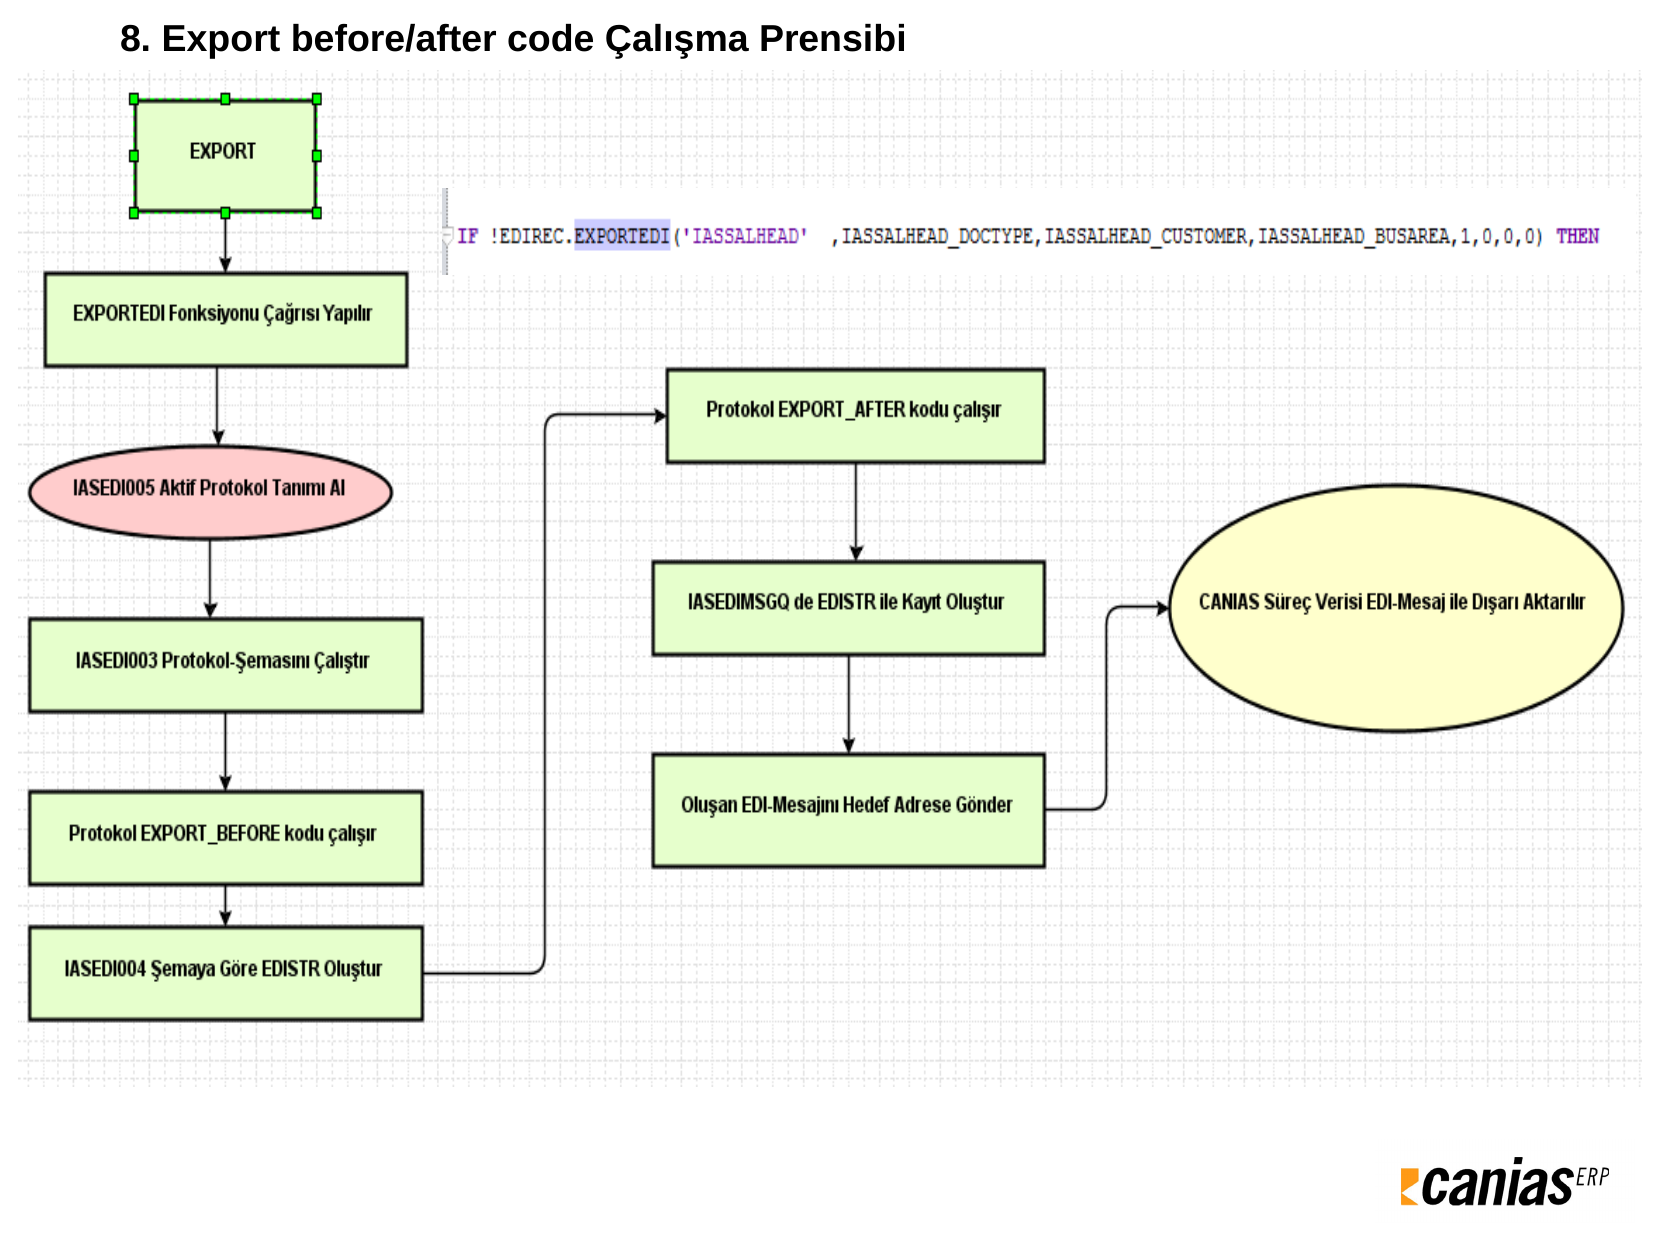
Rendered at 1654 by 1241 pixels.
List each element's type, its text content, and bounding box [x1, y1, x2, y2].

picture [1375, 1139, 1635, 1223]
text_box 8. Export before/after code Çalışma Prensibi [10, 6, 1624, 65]
picture [18, 70, 1642, 1087]
